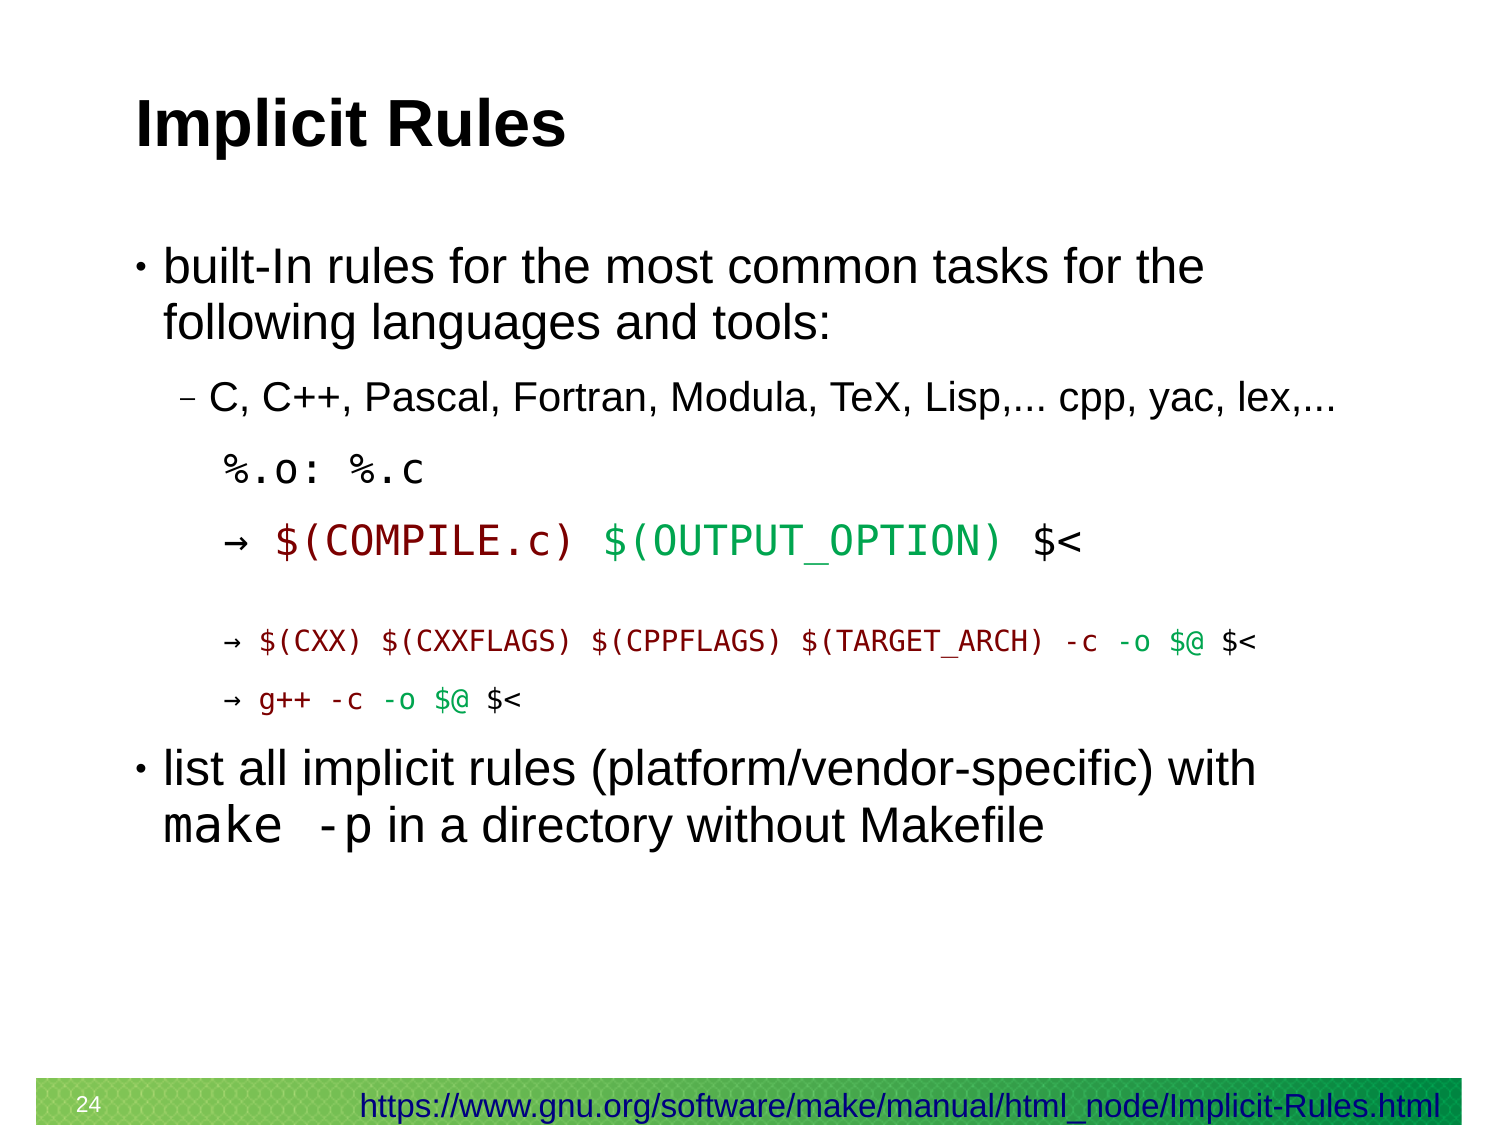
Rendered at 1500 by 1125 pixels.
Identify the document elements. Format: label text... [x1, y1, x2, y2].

picture [36, 1078, 1462, 1125]
list built-In rules for the most common tasks for the following languages and tools: C, C++, Pascal, Fortran, Modula, TeX, Lisp,... cpp, yac, lex,... %.o: %.c → $(COMPILE.c) $(OUTPUT_OPTION) $< → $(CXX) $(CXXFLAGS) $(CPPFLAGS) $(TARGET_ARCH) -c -o $@ $< → g++ -c -o $@ $< list all implicit rules (platform/vendor-specific) with make -p in a directory without Makefile [135, 238, 1372, 982]
text_box https://www.gnu.org/software/make/manual/html_node/Implicit-Rules.html [344, 1080, 1458, 1125]
title Implicit Rules [135, 41, 1372, 204]
